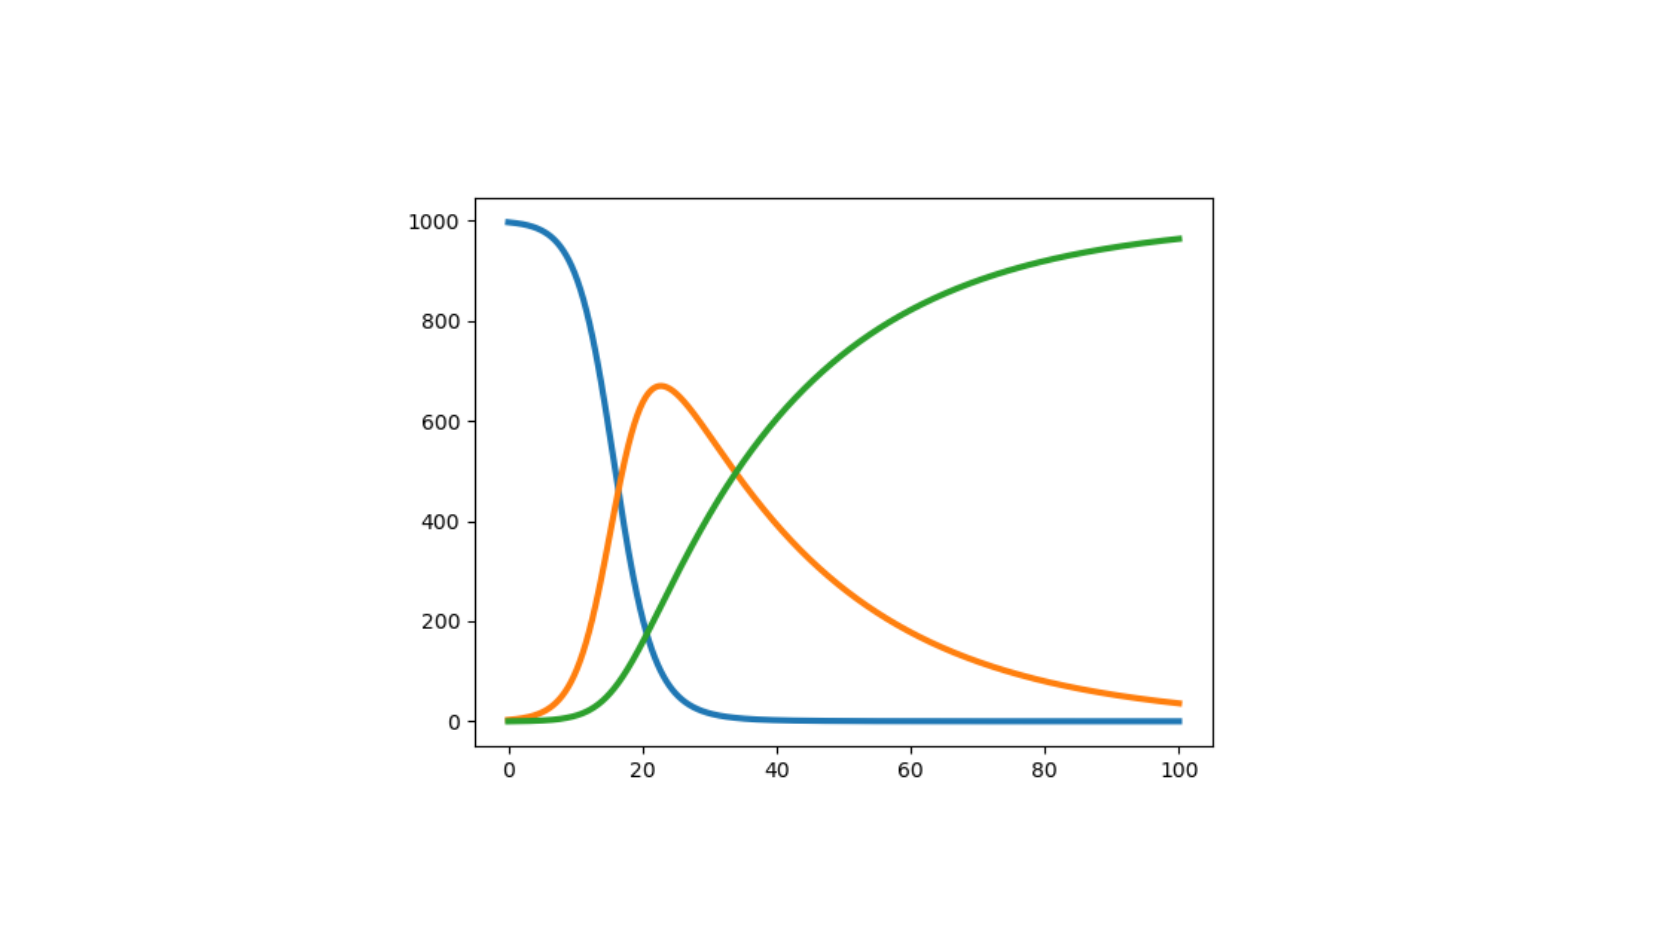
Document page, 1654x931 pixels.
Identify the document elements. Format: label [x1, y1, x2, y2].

picture [356, 112, 1308, 826]
